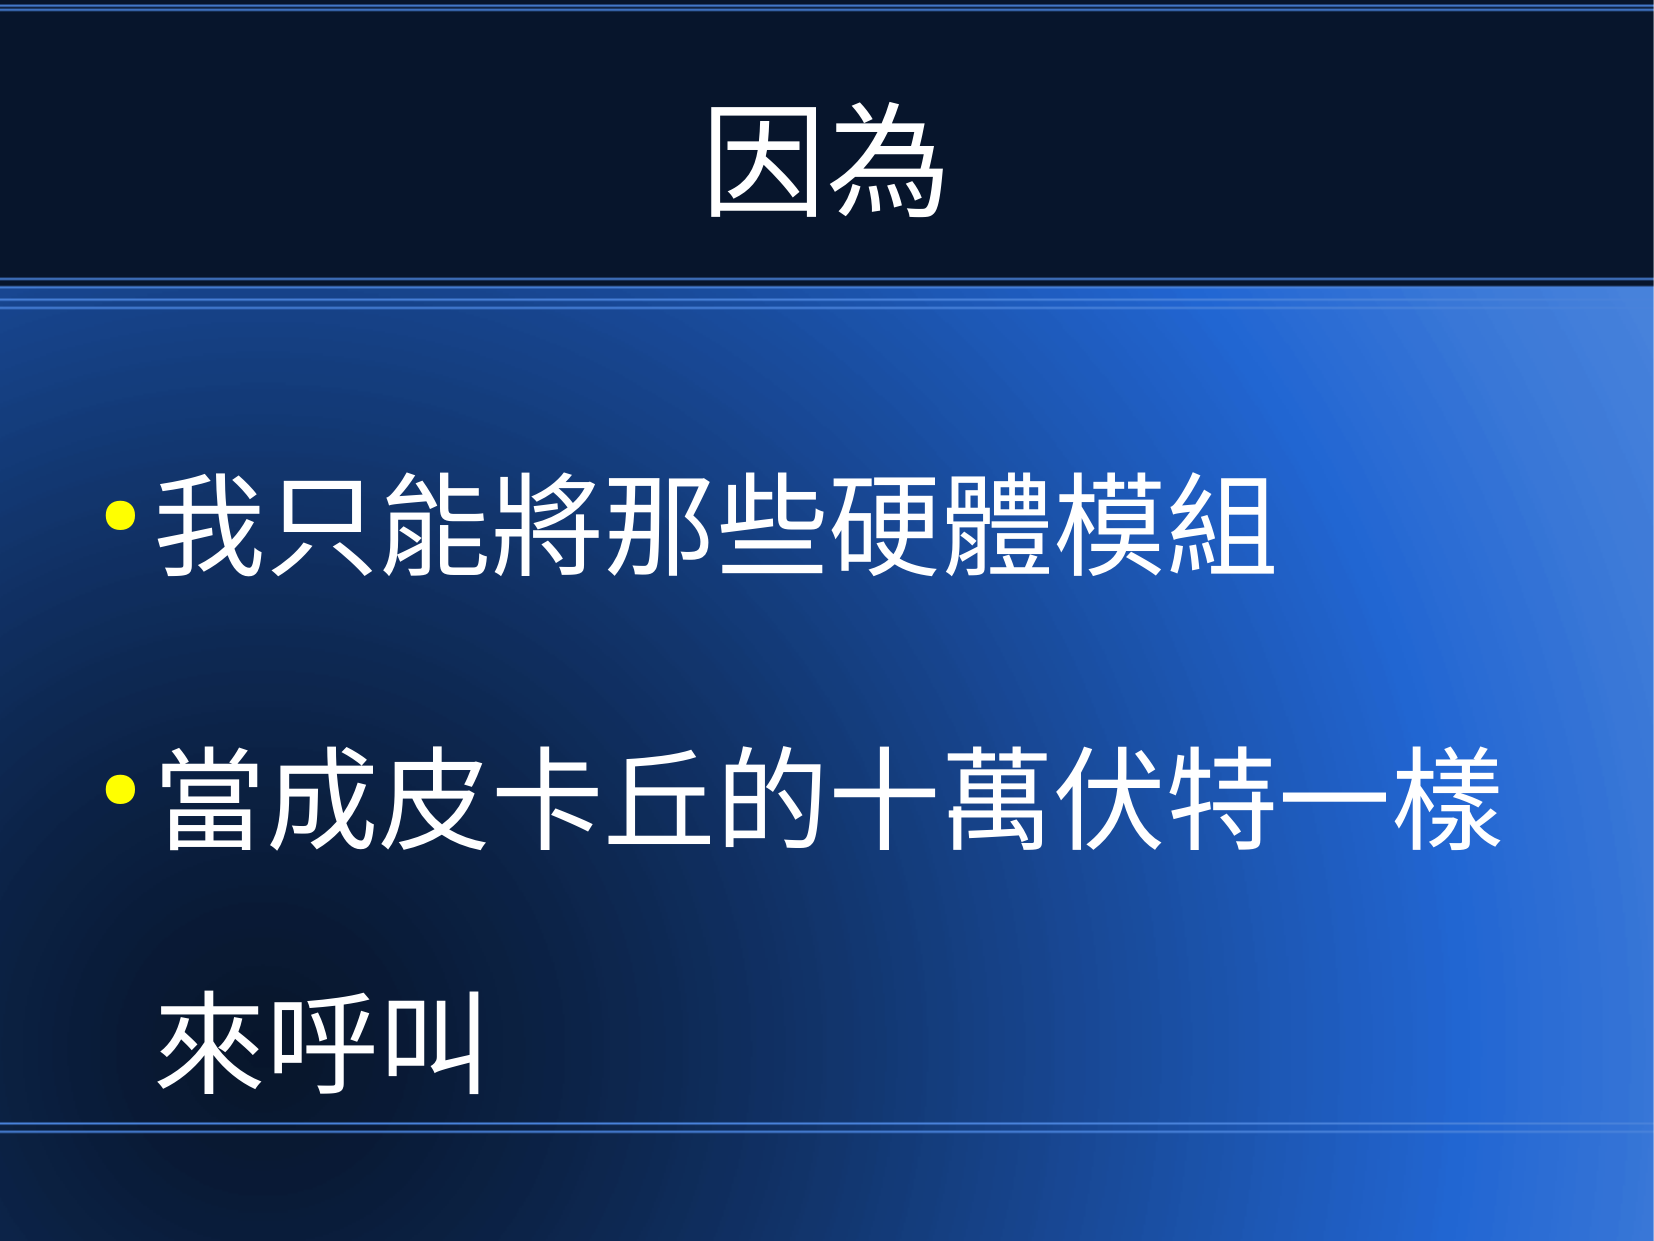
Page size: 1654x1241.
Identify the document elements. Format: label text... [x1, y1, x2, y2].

picture [0, 0, 1654, 1241]
list 我只能將那些硬體模組 當成皮卡丘的十萬伏特一樣來呼叫 [82, 355, 1571, 1241]
title 因為 [82, 49, 1571, 257]
